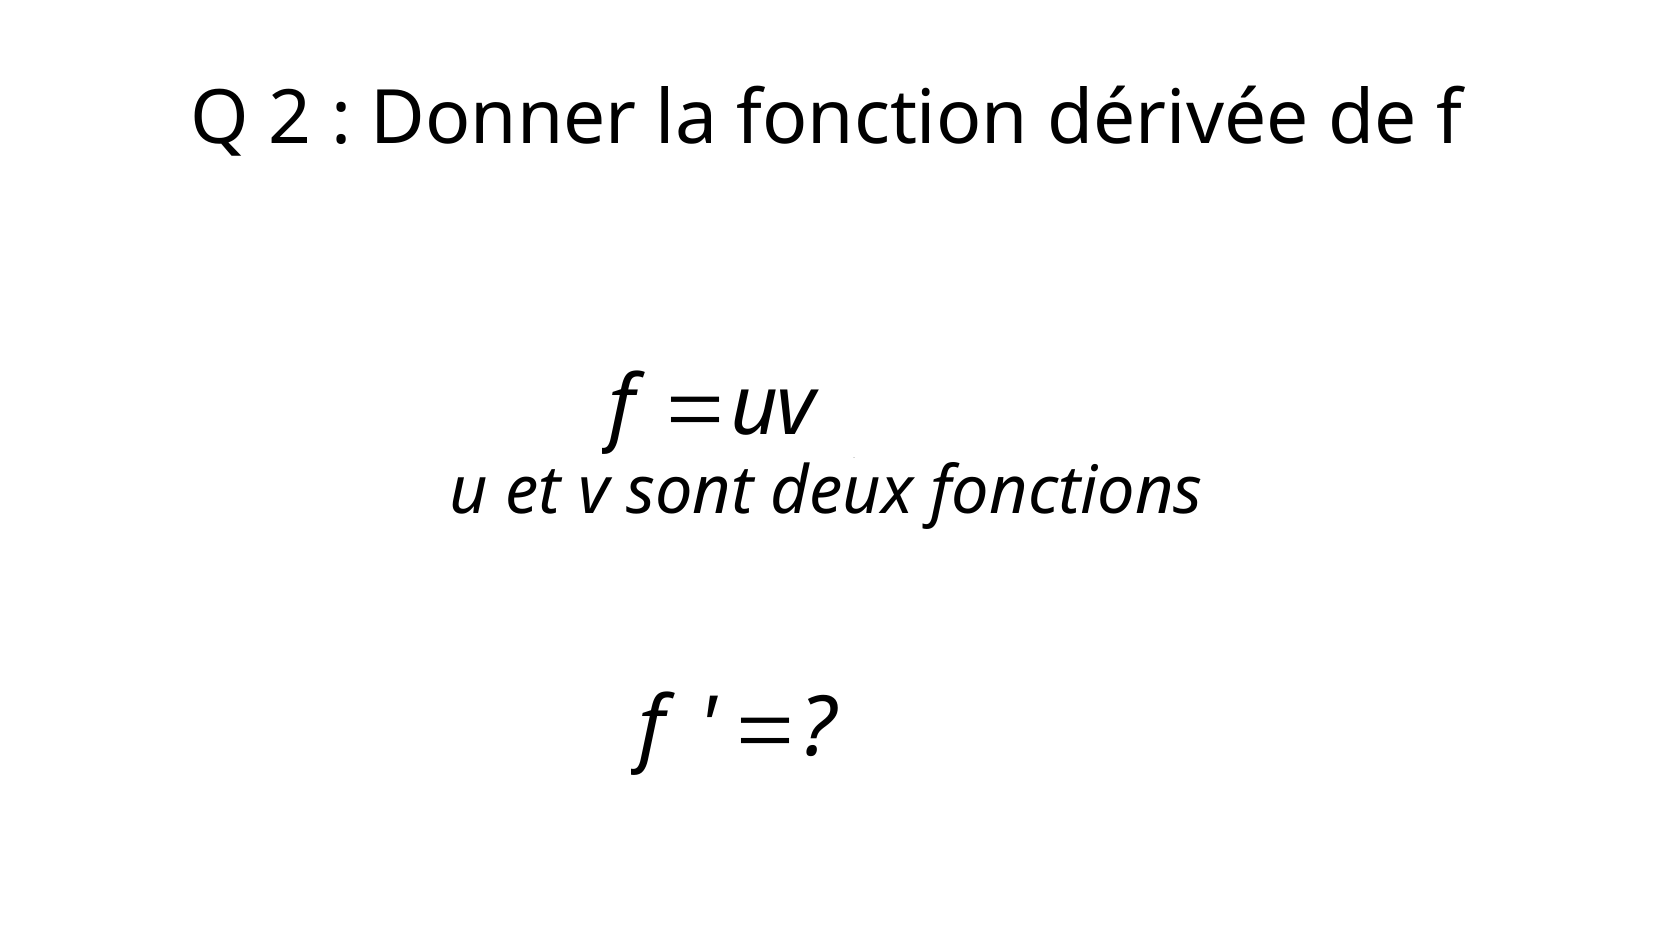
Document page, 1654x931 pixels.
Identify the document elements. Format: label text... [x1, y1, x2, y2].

chart [602, 342, 877, 459]
subtitle u et v sont deux fonctions [82, 217, 1571, 758]
title Q 2 : Donner la fonction dérivée de f [82, 37, 1571, 193]
chart [631, 663, 857, 780]
